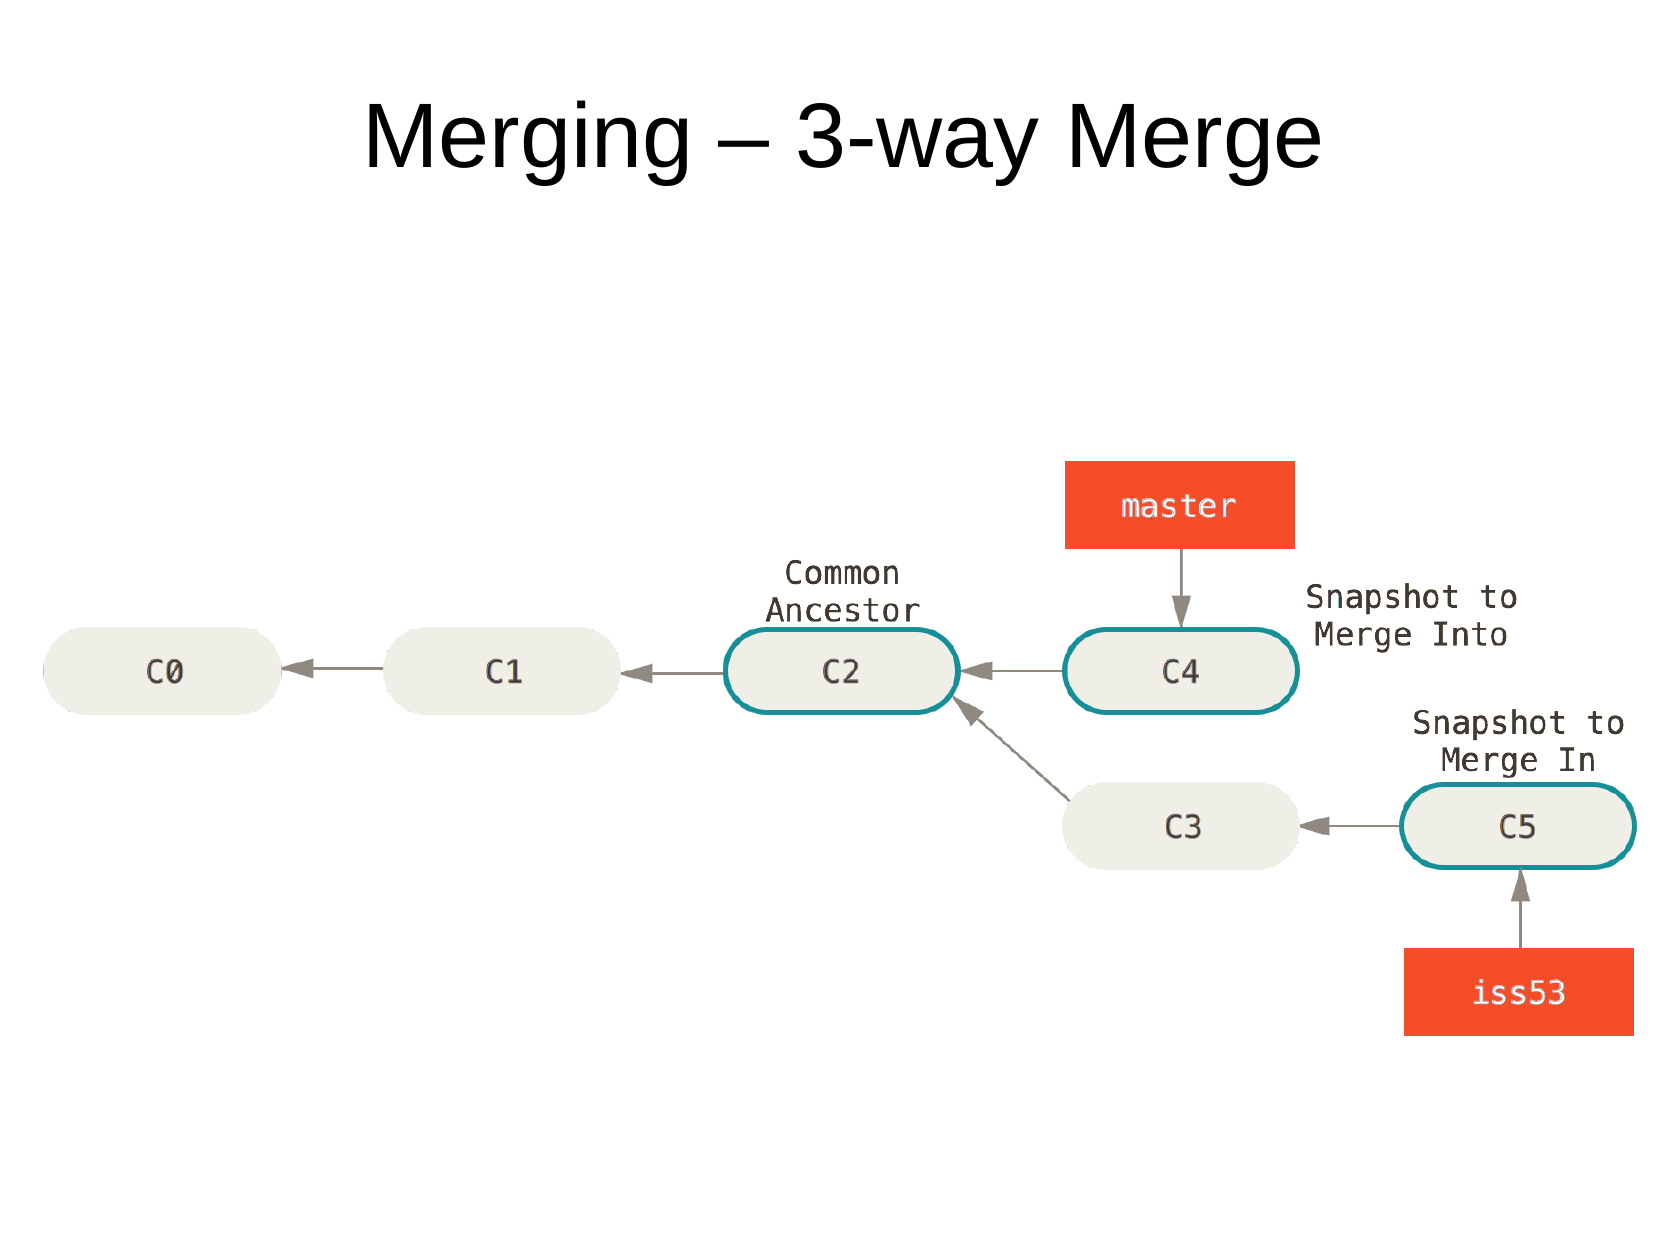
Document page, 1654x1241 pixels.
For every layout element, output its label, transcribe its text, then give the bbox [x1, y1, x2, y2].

picture [11, 276, 1654, 1066]
title Merging – 3-way Merge [0, 27, 1654, 235]
